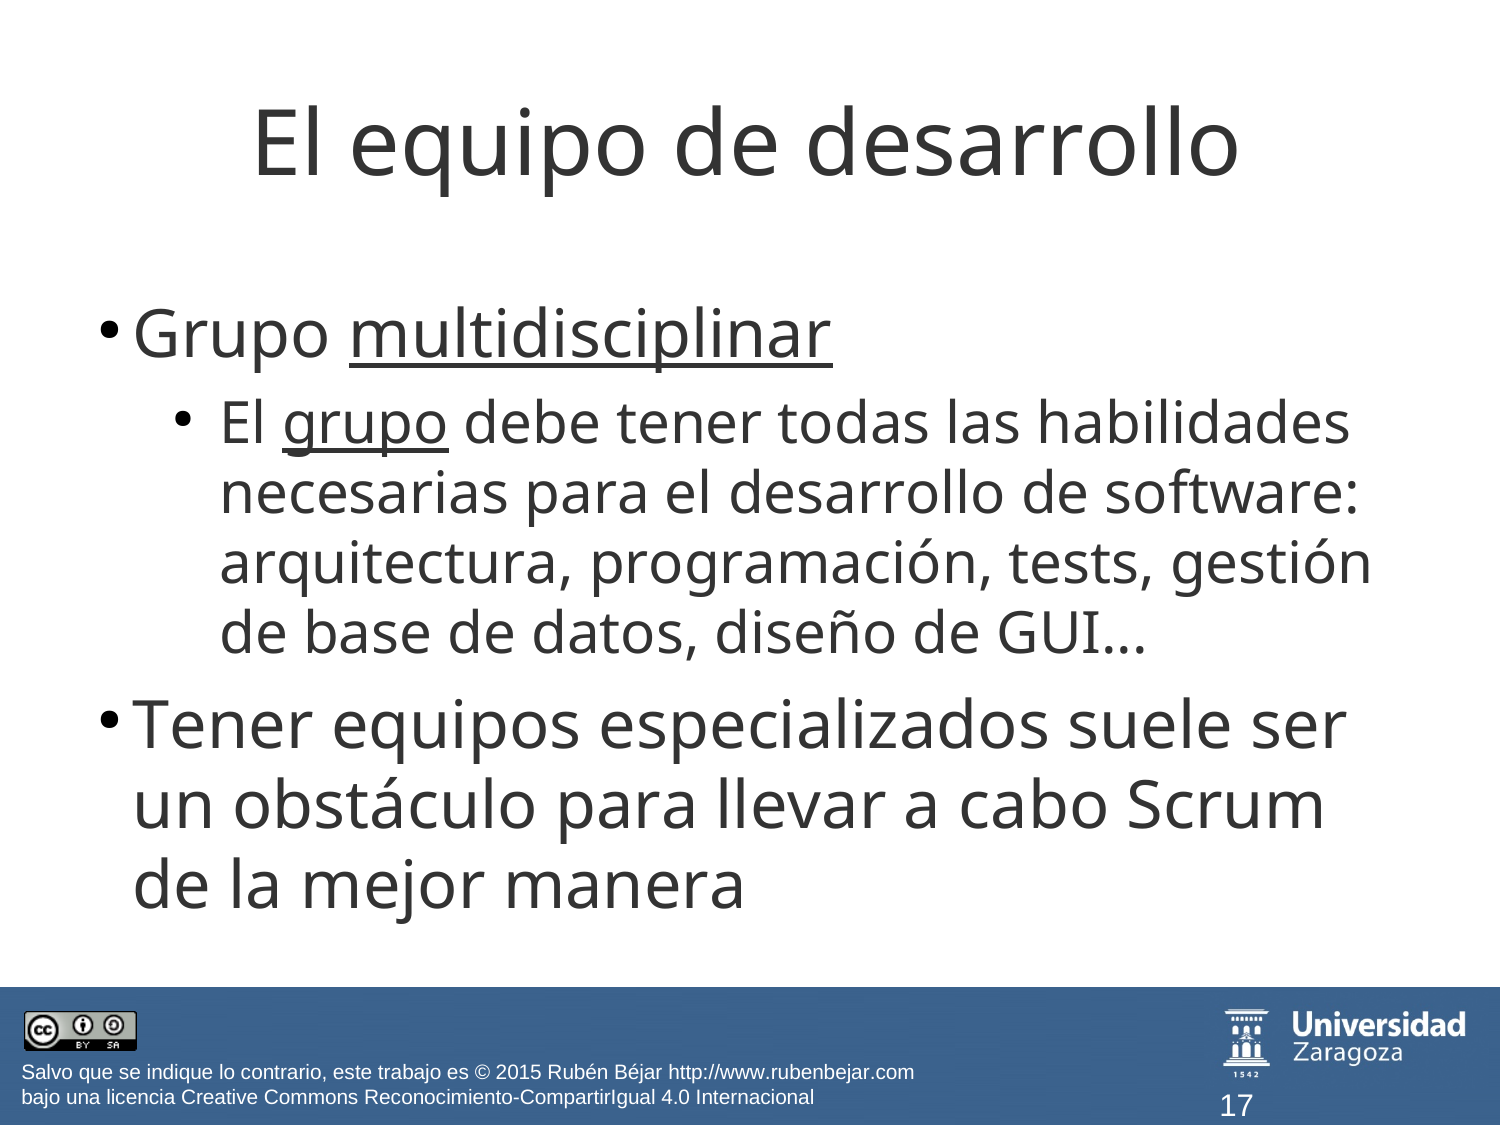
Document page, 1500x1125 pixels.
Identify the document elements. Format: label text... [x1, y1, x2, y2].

list Grupo multidisciplinar El grupo debe tener todas las habilidades necesarias para el desarrollo de software: arquitectura, programación, tests, gestión de base de datos, diseño de GUI... Tener equipos especializados suele ser un obstáculo para llevar a cabo Scrum de la mejor manera [82, 283, 1418, 957]
picture [0, 987, 1500, 1125]
title El equipo de desarrollo [74, 21, 1420, 257]
